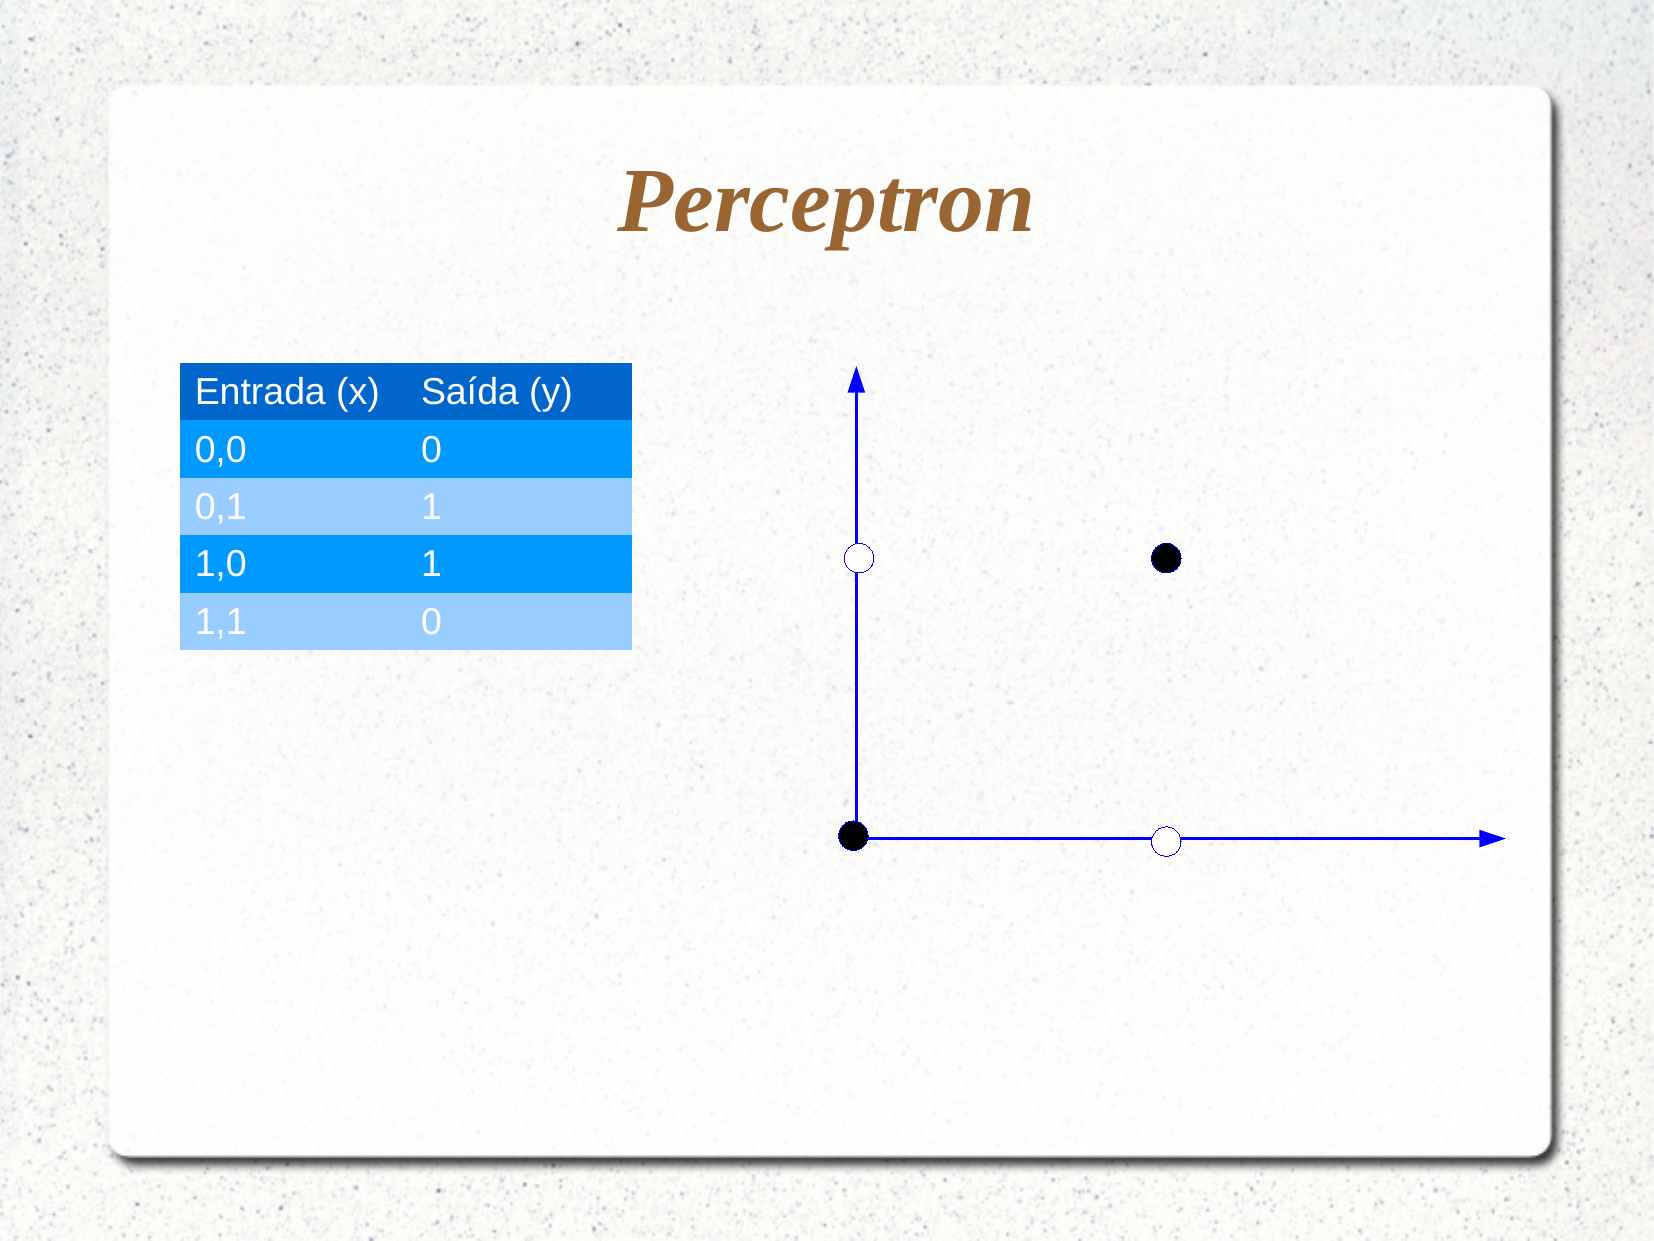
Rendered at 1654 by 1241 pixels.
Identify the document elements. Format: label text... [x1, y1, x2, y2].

table_cell 1,1 [180, 593, 406, 650]
list [147, 336, 1506, 1137]
table_header Saída (y) [406, 363, 632, 420]
table_cell 1,0 [180, 535, 406, 593]
text_box [838, 820, 869, 851]
table_cell 0,0 [180, 420, 406, 478]
text_box [844, 543, 874, 573]
picture [0, 0, 1654, 1241]
table_cell 0,1 [180, 478, 406, 535]
table_cell 0 [406, 420, 632, 478]
text_box [1151, 826, 1182, 857]
text_box [1151, 543, 1182, 573]
table_cell 1 [406, 478, 632, 535]
table_cell 1 [406, 535, 632, 593]
table_header Entrada (x) [180, 363, 406, 420]
title Perceptron [118, 96, 1536, 304]
table_cell 0 [406, 593, 632, 650]
